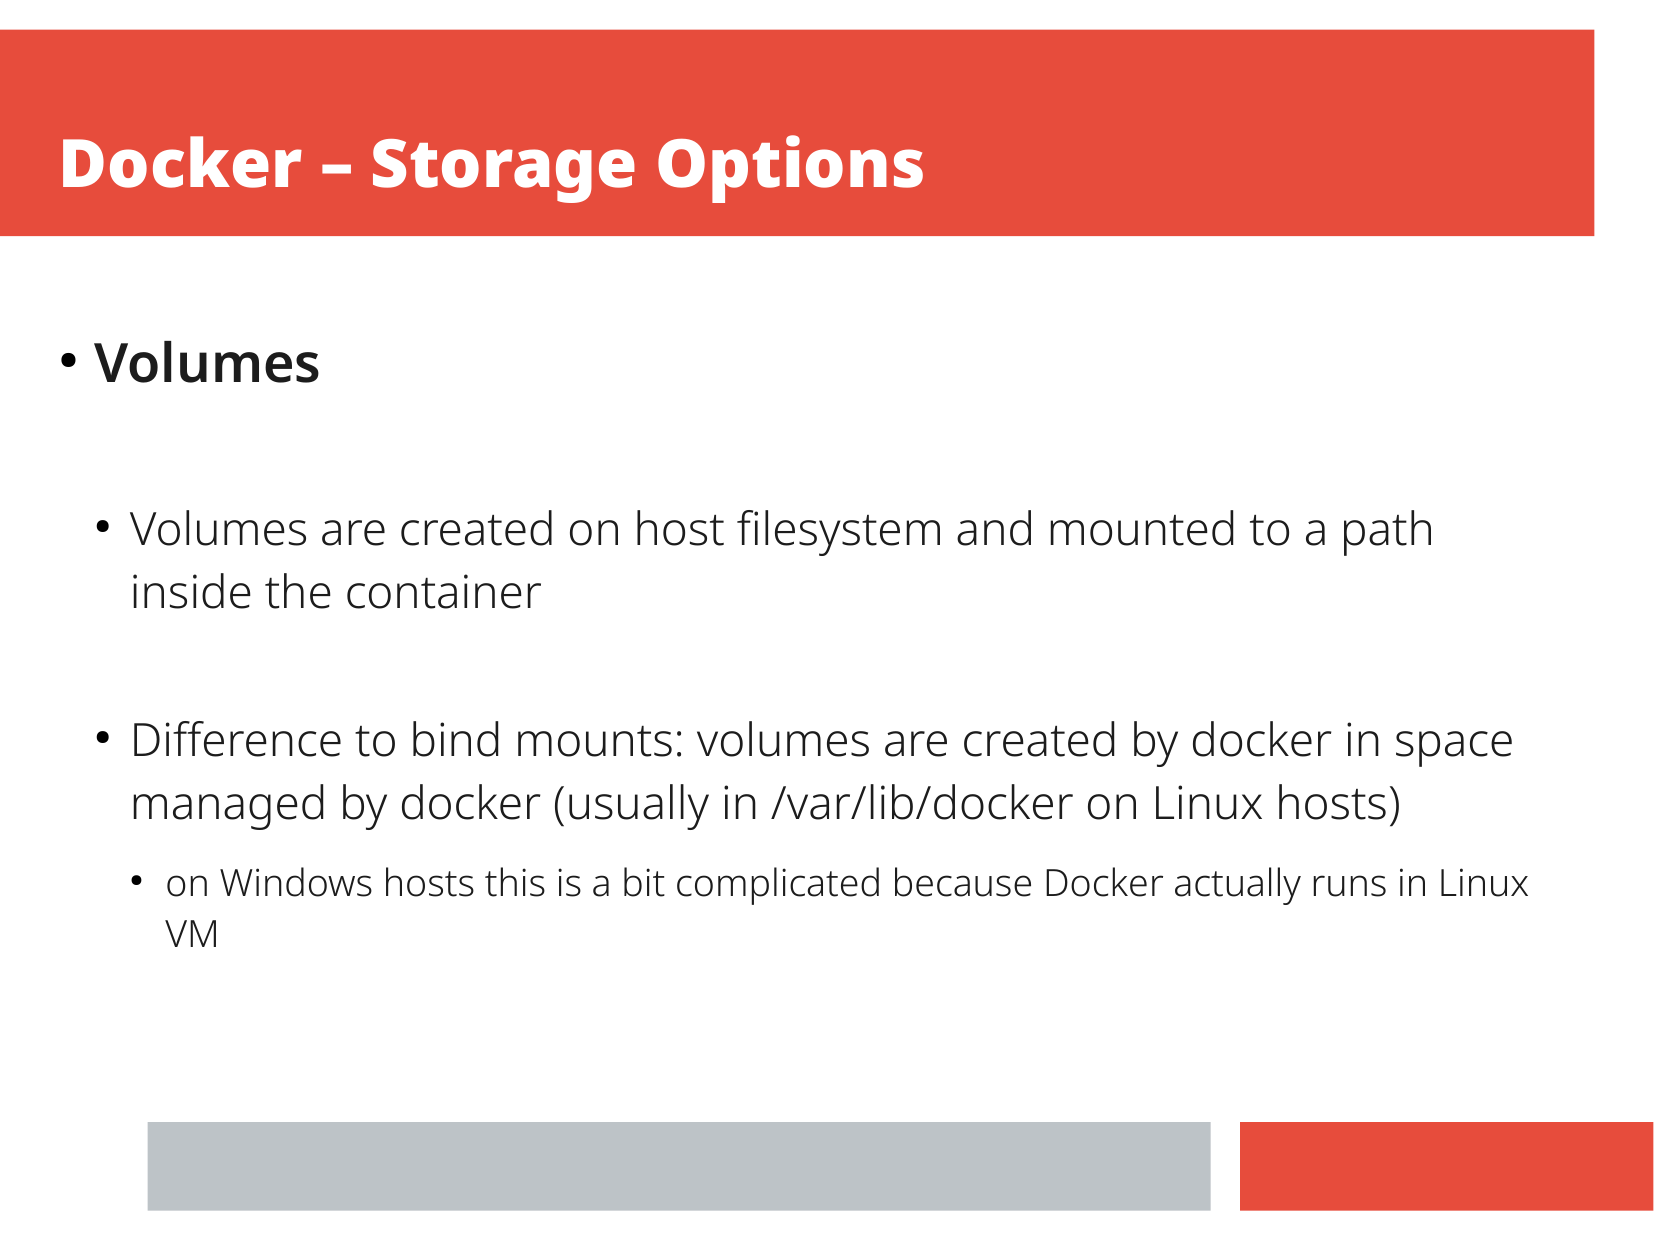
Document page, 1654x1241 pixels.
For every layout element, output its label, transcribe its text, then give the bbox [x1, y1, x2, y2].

list Volumes Volumes are created on host filesystem and mounted to a path inside the container Difference to bind mounts: volumes are created by docker in space managed by docker (usually in /var/lib/docker on Linux hosts) on Windows hosts this is a bit complicated because Docker actually runs in Linux VM [59, 324, 1565, 1093]
title Docker – Storage Options [59, 59, 1595, 207]
